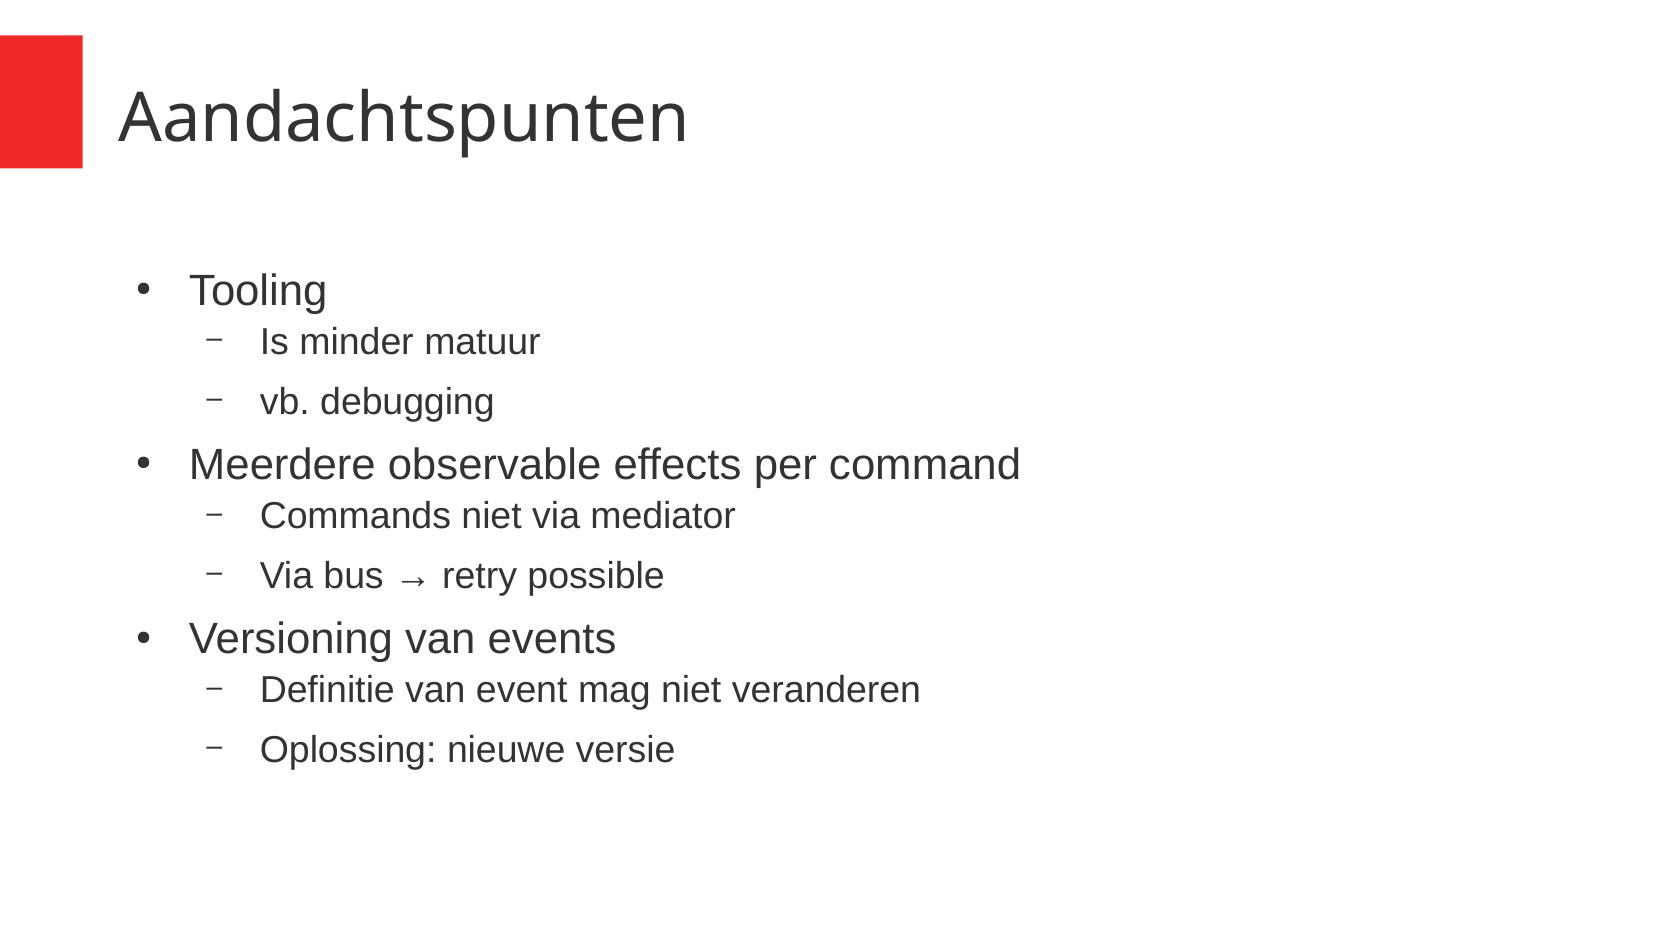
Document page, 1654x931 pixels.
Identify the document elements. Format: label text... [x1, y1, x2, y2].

list Tooling Is minder matuur vb. debugging Meerdere observable effects per command Commands niet via mediator Via bus → retry possible Versioning van events Definitie van event mag niet veranderen Oplossing: nieuwe versie [118, 265, 1536, 806]
title Aandachtspunten [118, 37, 1571, 193]
